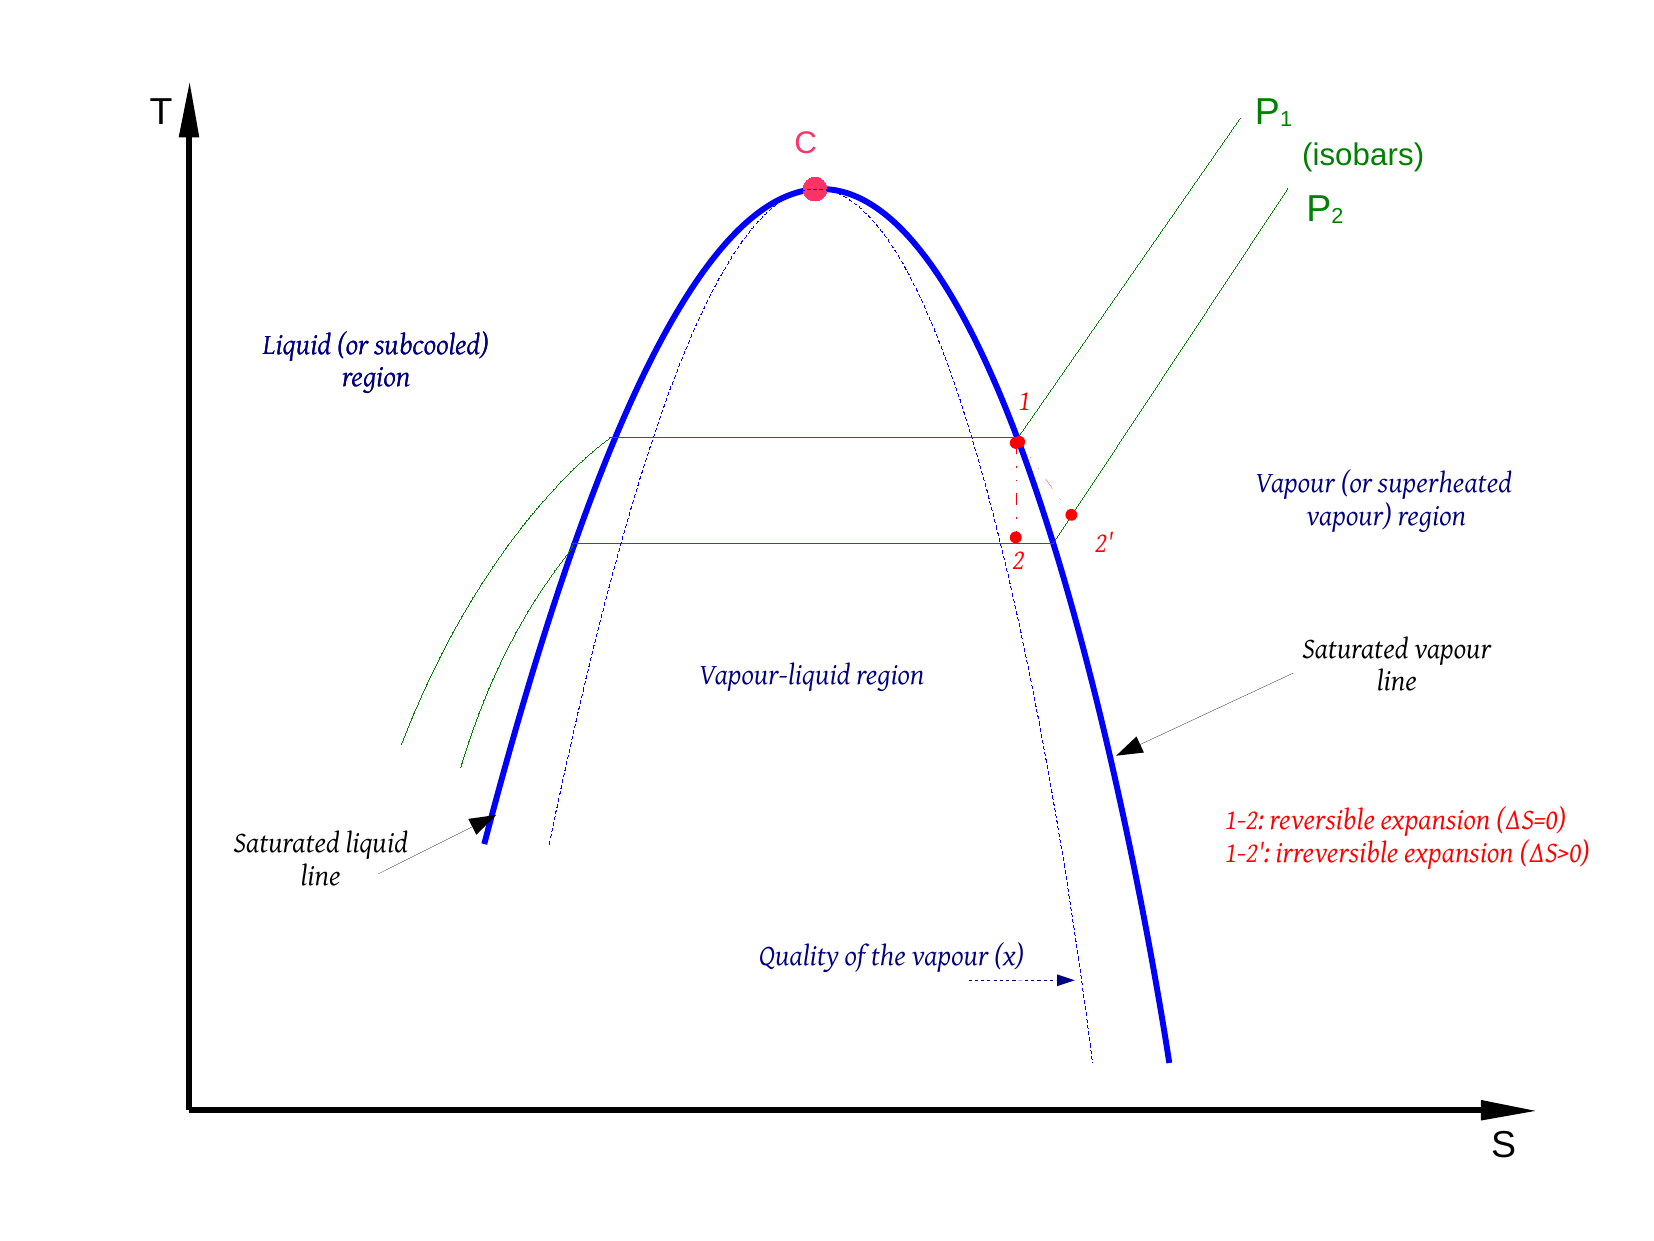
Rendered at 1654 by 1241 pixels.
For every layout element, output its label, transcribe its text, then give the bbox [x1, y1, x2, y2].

text_box 2 [998, 537, 1040, 585]
text_box Vapour-liquid region [684, 652, 938, 701]
text_box 1 [1003, 378, 1046, 426]
text_box [803, 177, 827, 201]
text_box Quality of the vapour (x) [744, 933, 1038, 981]
text_box S [1476, 1116, 1532, 1173]
text_box Saturated liquid line [218, 820, 423, 901]
text_box P1 [1240, 82, 1307, 152]
text_box 2' [1080, 519, 1128, 567]
text_box Liquid (or subcooled) region [248, 322, 504, 402]
text_box Saturated vapour line [1287, 625, 1505, 706]
text_box Vapour (or superheated vapour) region [1240, 460, 1531, 540]
text_box 1-2: reversible expansion (ΔS=0) 1-2': irreversible expansion (ΔS>0) [1210, 797, 1601, 877]
text_box P2 [1291, 181, 1359, 250]
text_box T [134, 82, 188, 140]
text_box C [779, 118, 832, 169]
text_box (isobars) [1287, 129, 1440, 181]
